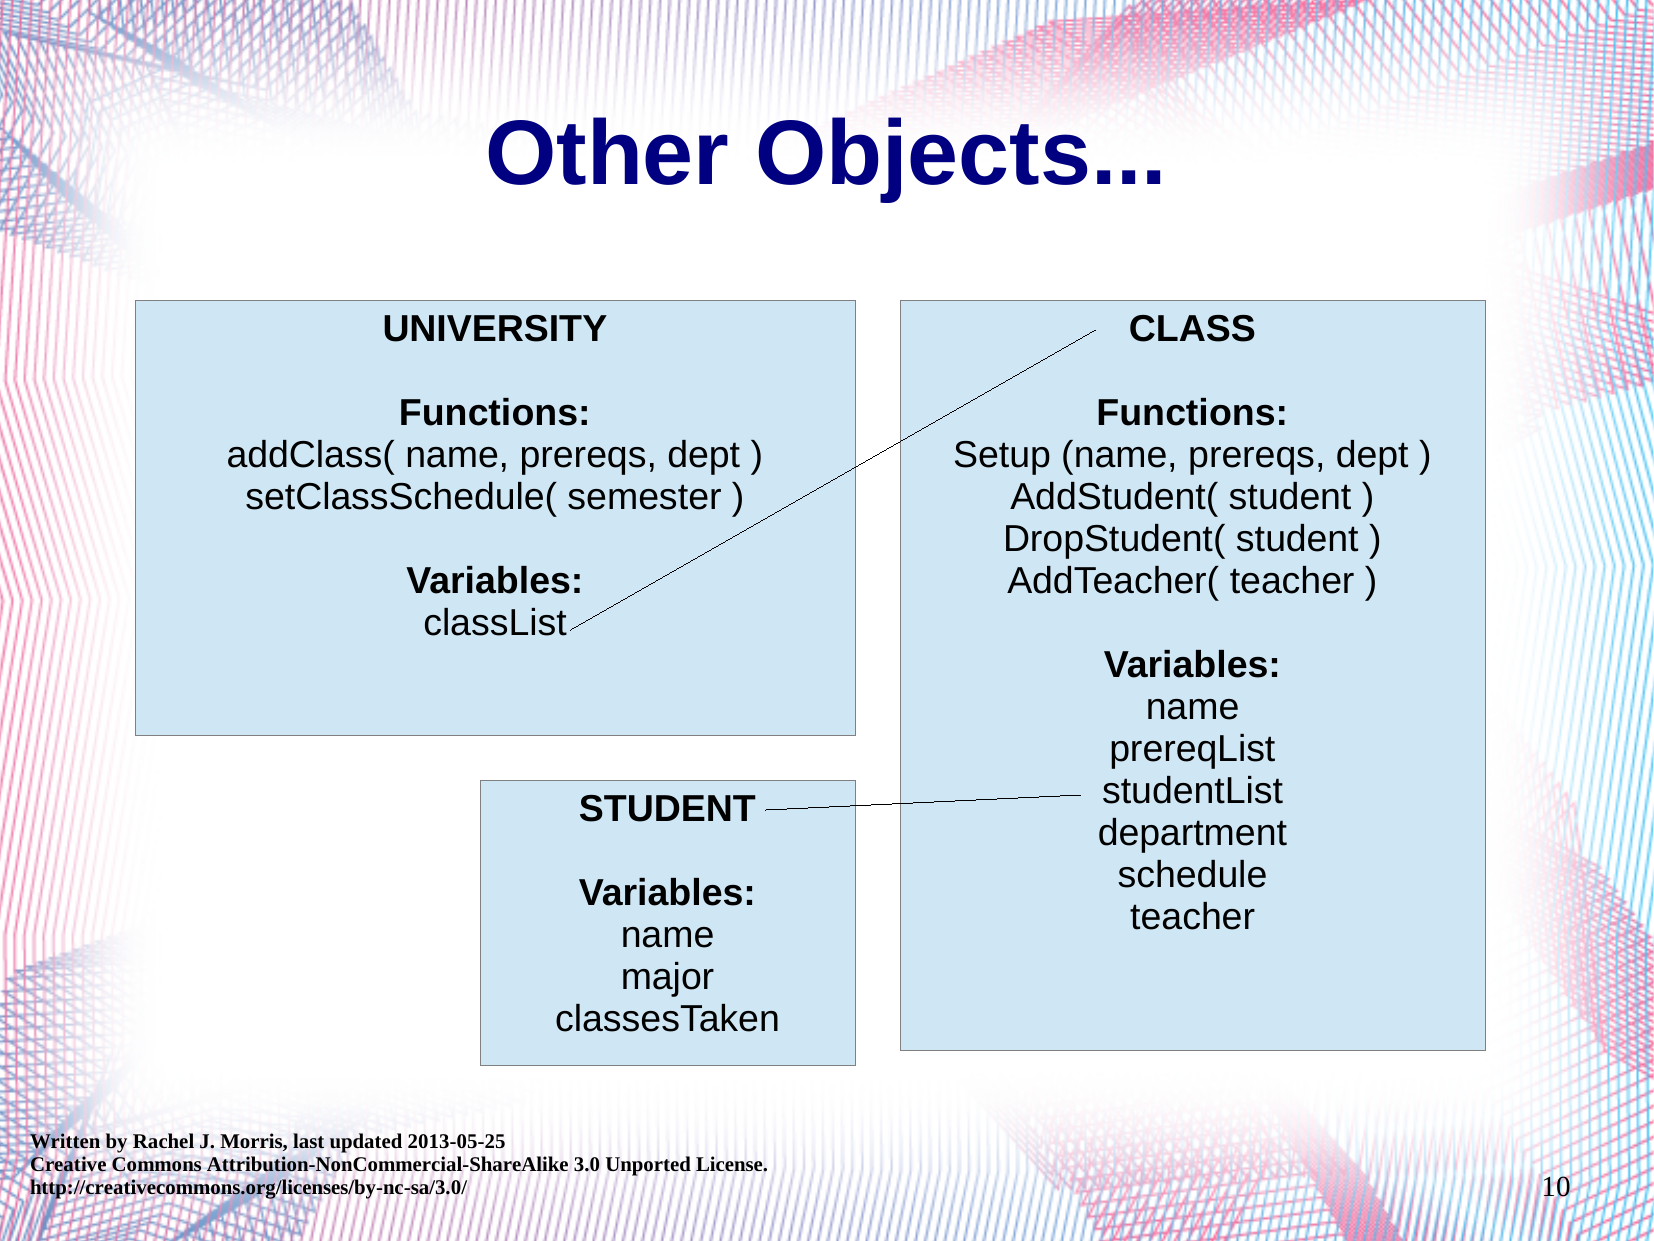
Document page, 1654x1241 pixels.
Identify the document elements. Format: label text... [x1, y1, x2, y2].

title Other Objects... [82, 49, 1571, 257]
text_box STUDENT Variables: name major classesTaken [480, 780, 856, 1066]
picture [0, 0, 1654, 1241]
text_box UNIVERSITY Functions: addClass( name, prereqs, dept ) setClassSchedule( semester ) Variables: classList [135, 300, 856, 736]
text_box CLASS Functions: Setup (name, prereqs, dept ) AddStudent( student ) DropStudent( student ) AddTeacher( teacher ) Variables: name prereqList studentList department schedule teacher [900, 300, 1486, 1051]
